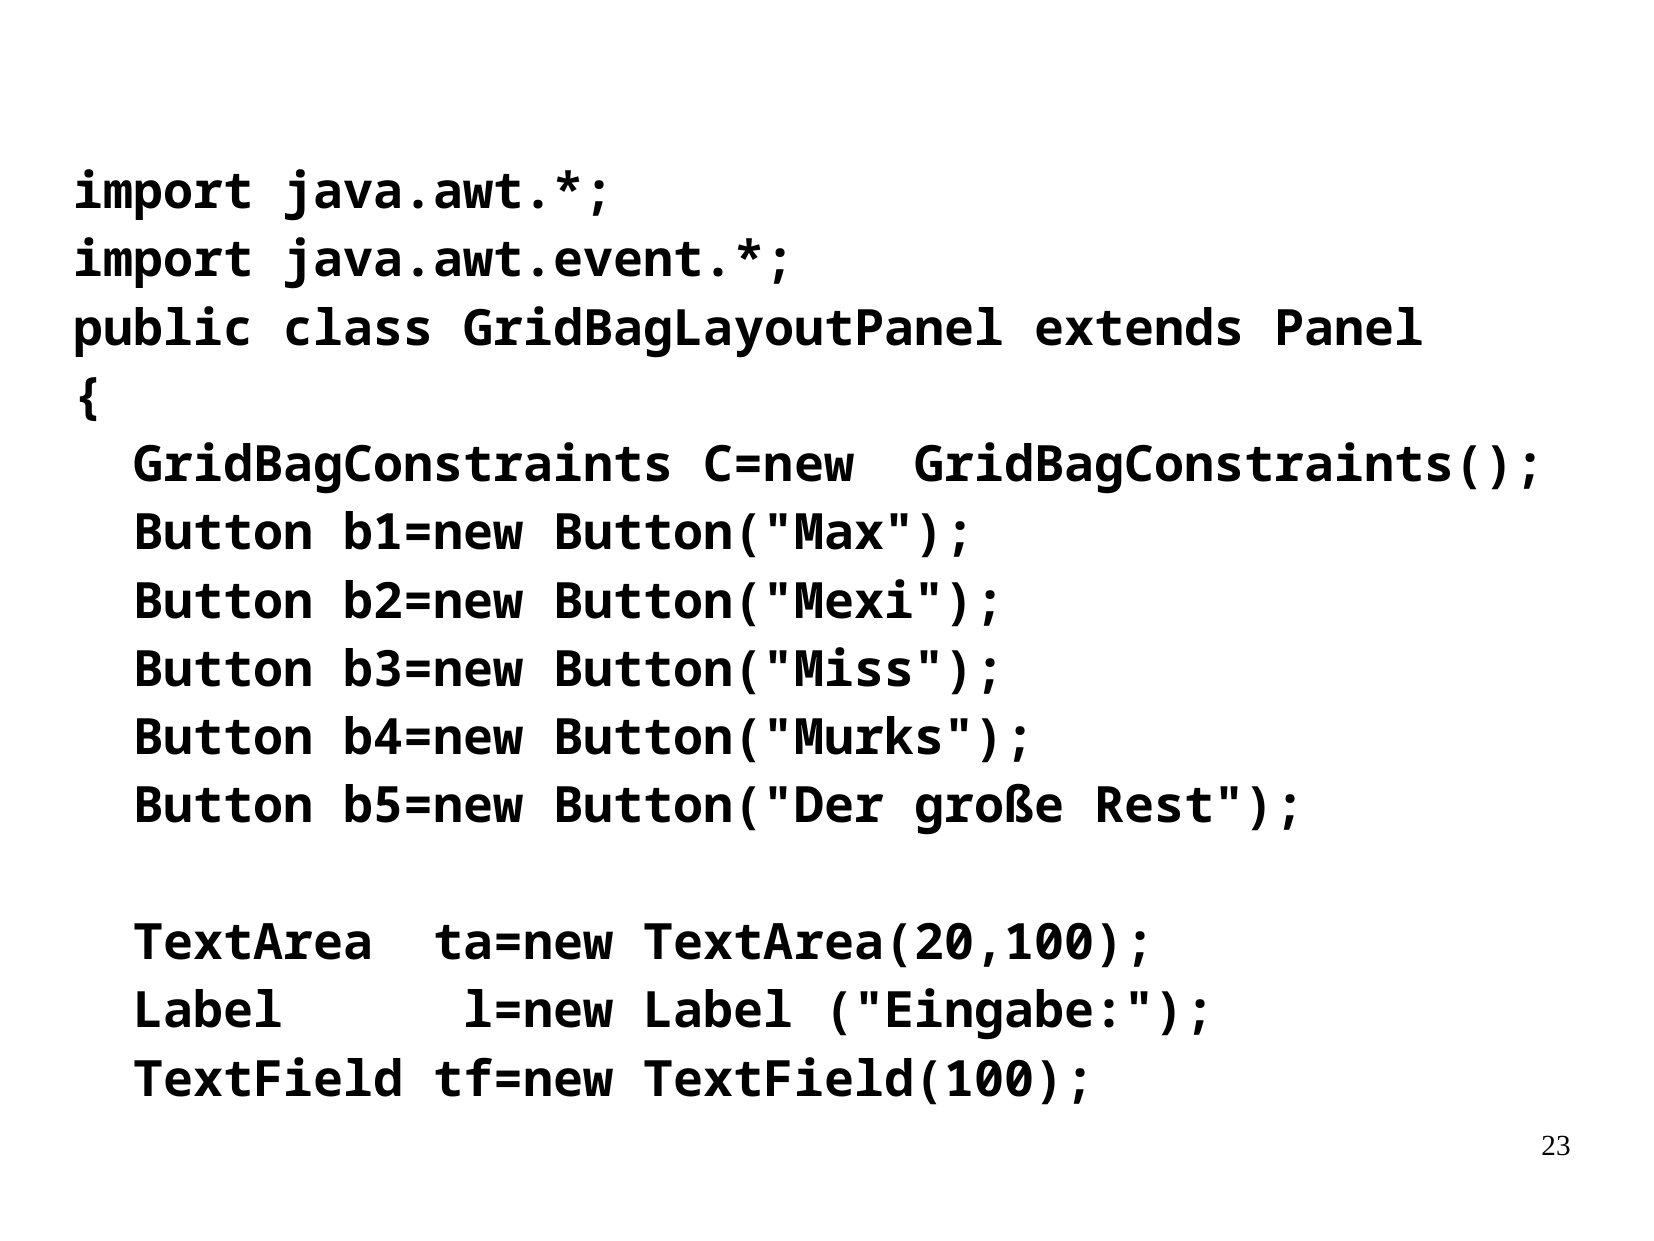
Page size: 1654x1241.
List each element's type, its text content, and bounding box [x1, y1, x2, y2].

text_box import java.awt.*; import java.awt.event.*; public class GridBagLayoutPanel extends Panel { GridBagConstraints C=new GridBagConstraints(); Button b1=new Button("Max"); Button b2=new Button("Mexi"); Button b3=new Button("Miss"); Button b4=new Button("Murks"); Button b5=new Button("Der große Rest"); TextArea ta=new TextArea(20,100); Label l=new Label ("Eingabe:"); TextField tf=new TextField(100); [59, 147, 1625, 1093]
